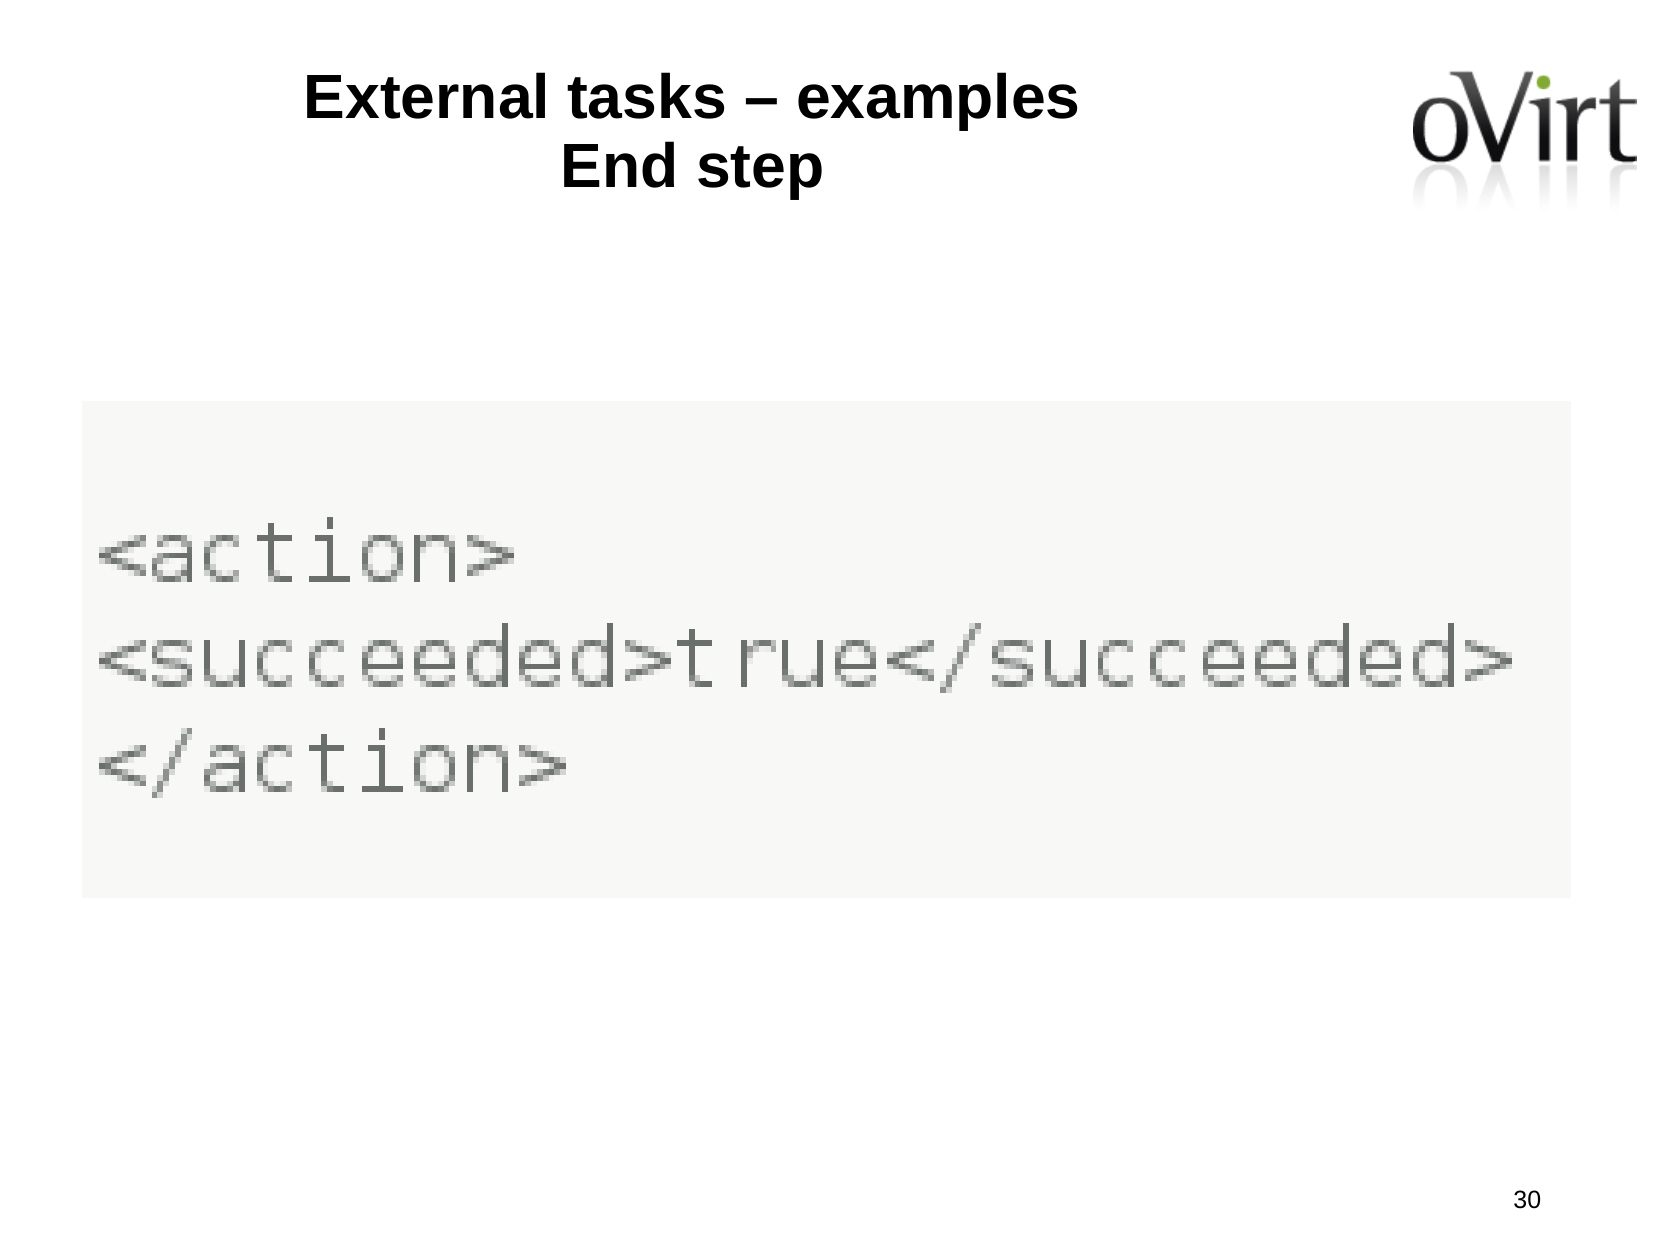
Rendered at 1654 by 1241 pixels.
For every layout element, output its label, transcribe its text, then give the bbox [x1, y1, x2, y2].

title External tasks – examples End step [82, 37, 1303, 226]
picture [1413, 63, 1637, 212]
picture [82, 401, 1571, 898]
